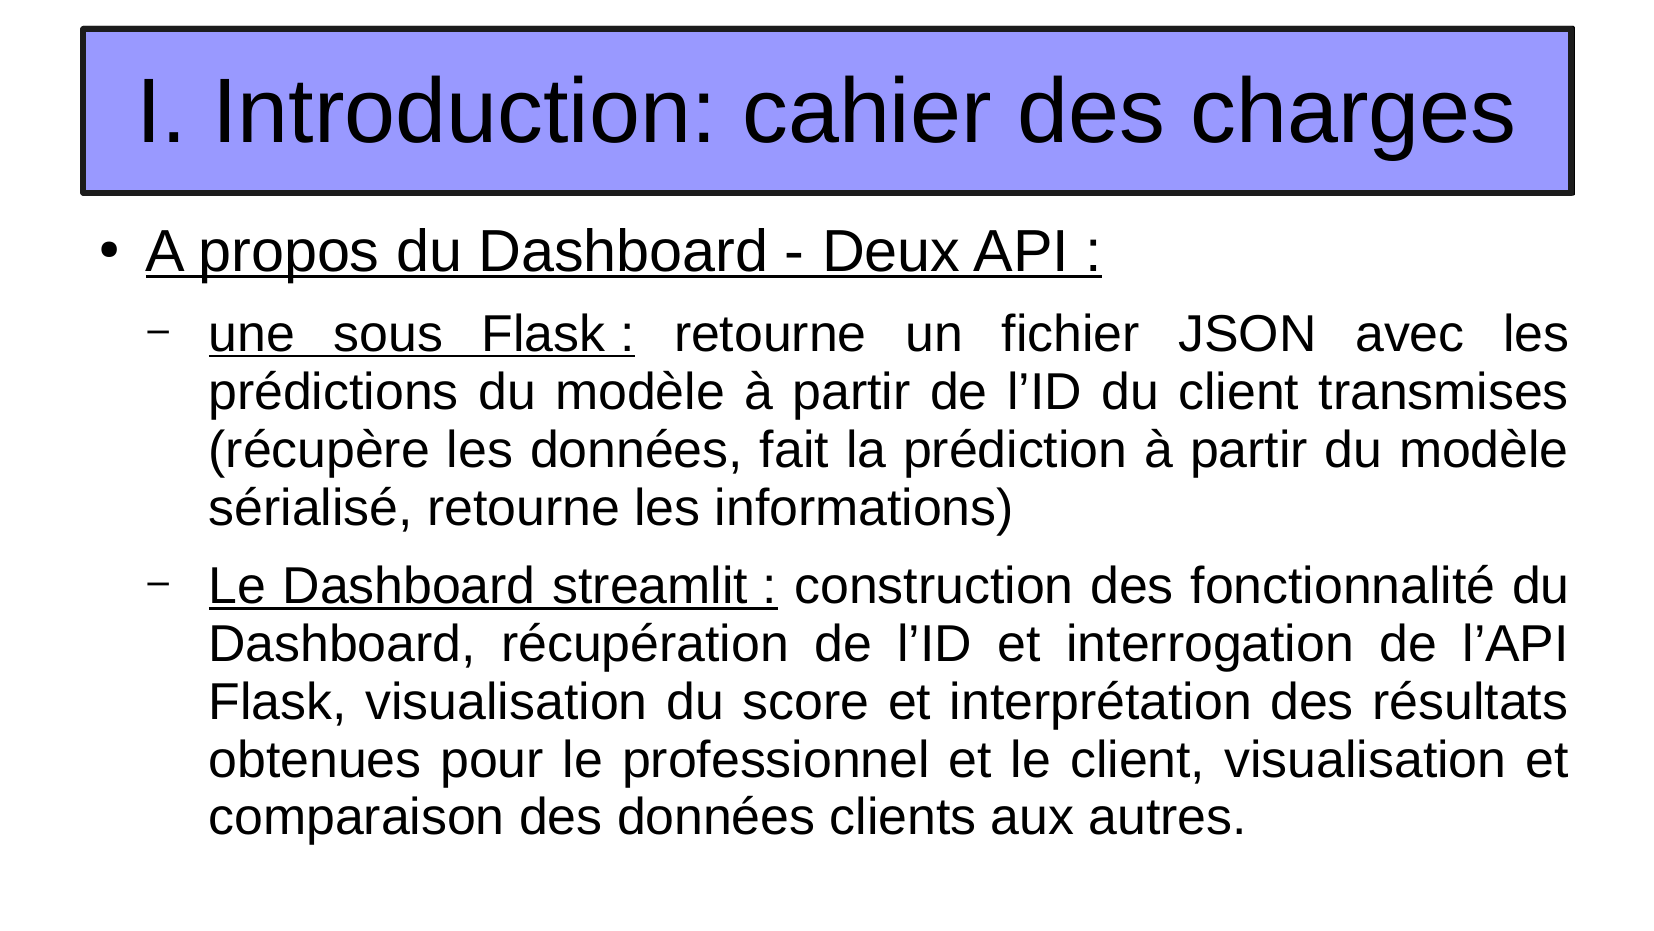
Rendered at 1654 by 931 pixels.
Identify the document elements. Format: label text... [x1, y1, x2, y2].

title I. Introduction: cahier des charges [83, 28, 1572, 193]
list A propos du Dashboard - Deux API : une sous Flask : retourne un fichier JSON avec les prédictions du modèle à partir de l’ID du client transmises (récupère les données, fait la prédiction à partir du modèle sérialisé, retourne les informations) Le Dashboard streamlit : construction des fonctionnalité du Dashboard, récupération de l’ID et interrogation de l’API Flask, visualisation du score et interprétation des résultats obtenues pour le professionnel et le client, visualisation et comparaison des données clients aux autres. [82, 217, 1571, 863]
